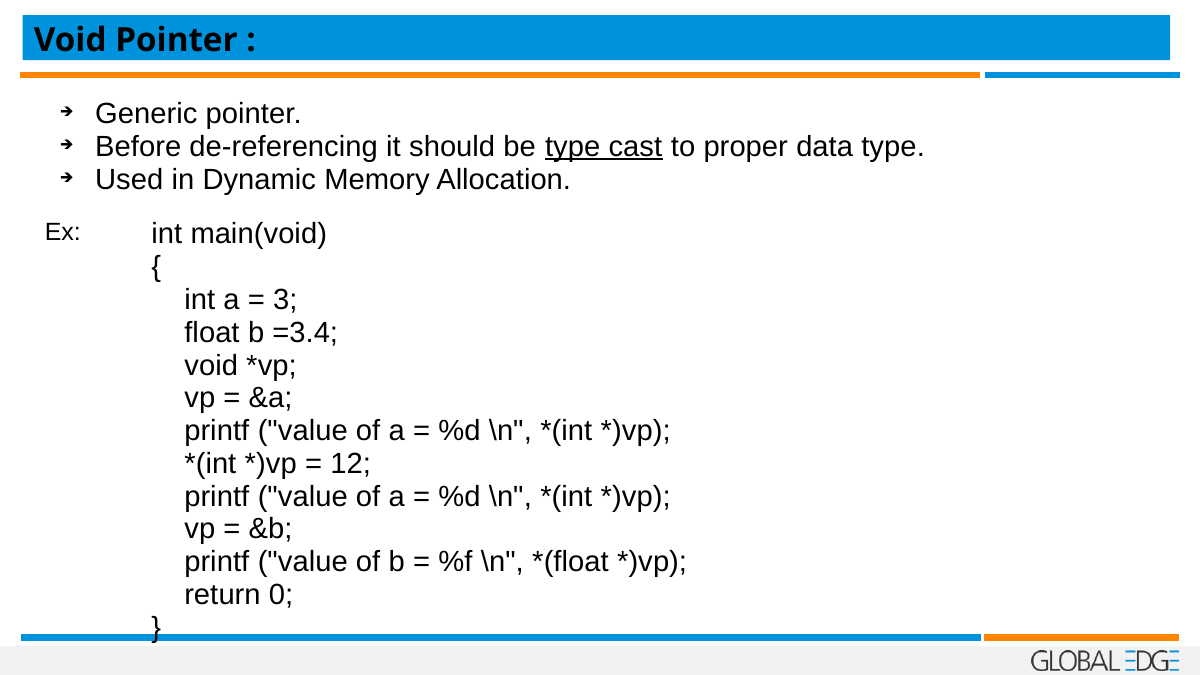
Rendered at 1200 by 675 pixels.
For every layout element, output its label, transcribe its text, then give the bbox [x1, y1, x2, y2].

text_box Ex: [30, 210, 152, 254]
text_box int main(void) { int a = 3; float b =3.4; void *vp; vp = &a; printf ("value of a = %d \n", *(int *)vp); *(int *)vp = 12; printf ("value of a = %d \n", *(int *)vp); vp = &b; printf ("value of b = %f \n", *(float *)vp); return 0; } [136, 210, 1200, 665]
text_box Void Pointer : [22, 15, 1171, 61]
picture [1031, 665, 1179, 671]
text_box Generic pointer. Before de-referencing it should be type cast to proper data type. Used in Dynamic Memory Allocation. [45, 89, 1111, 204]
